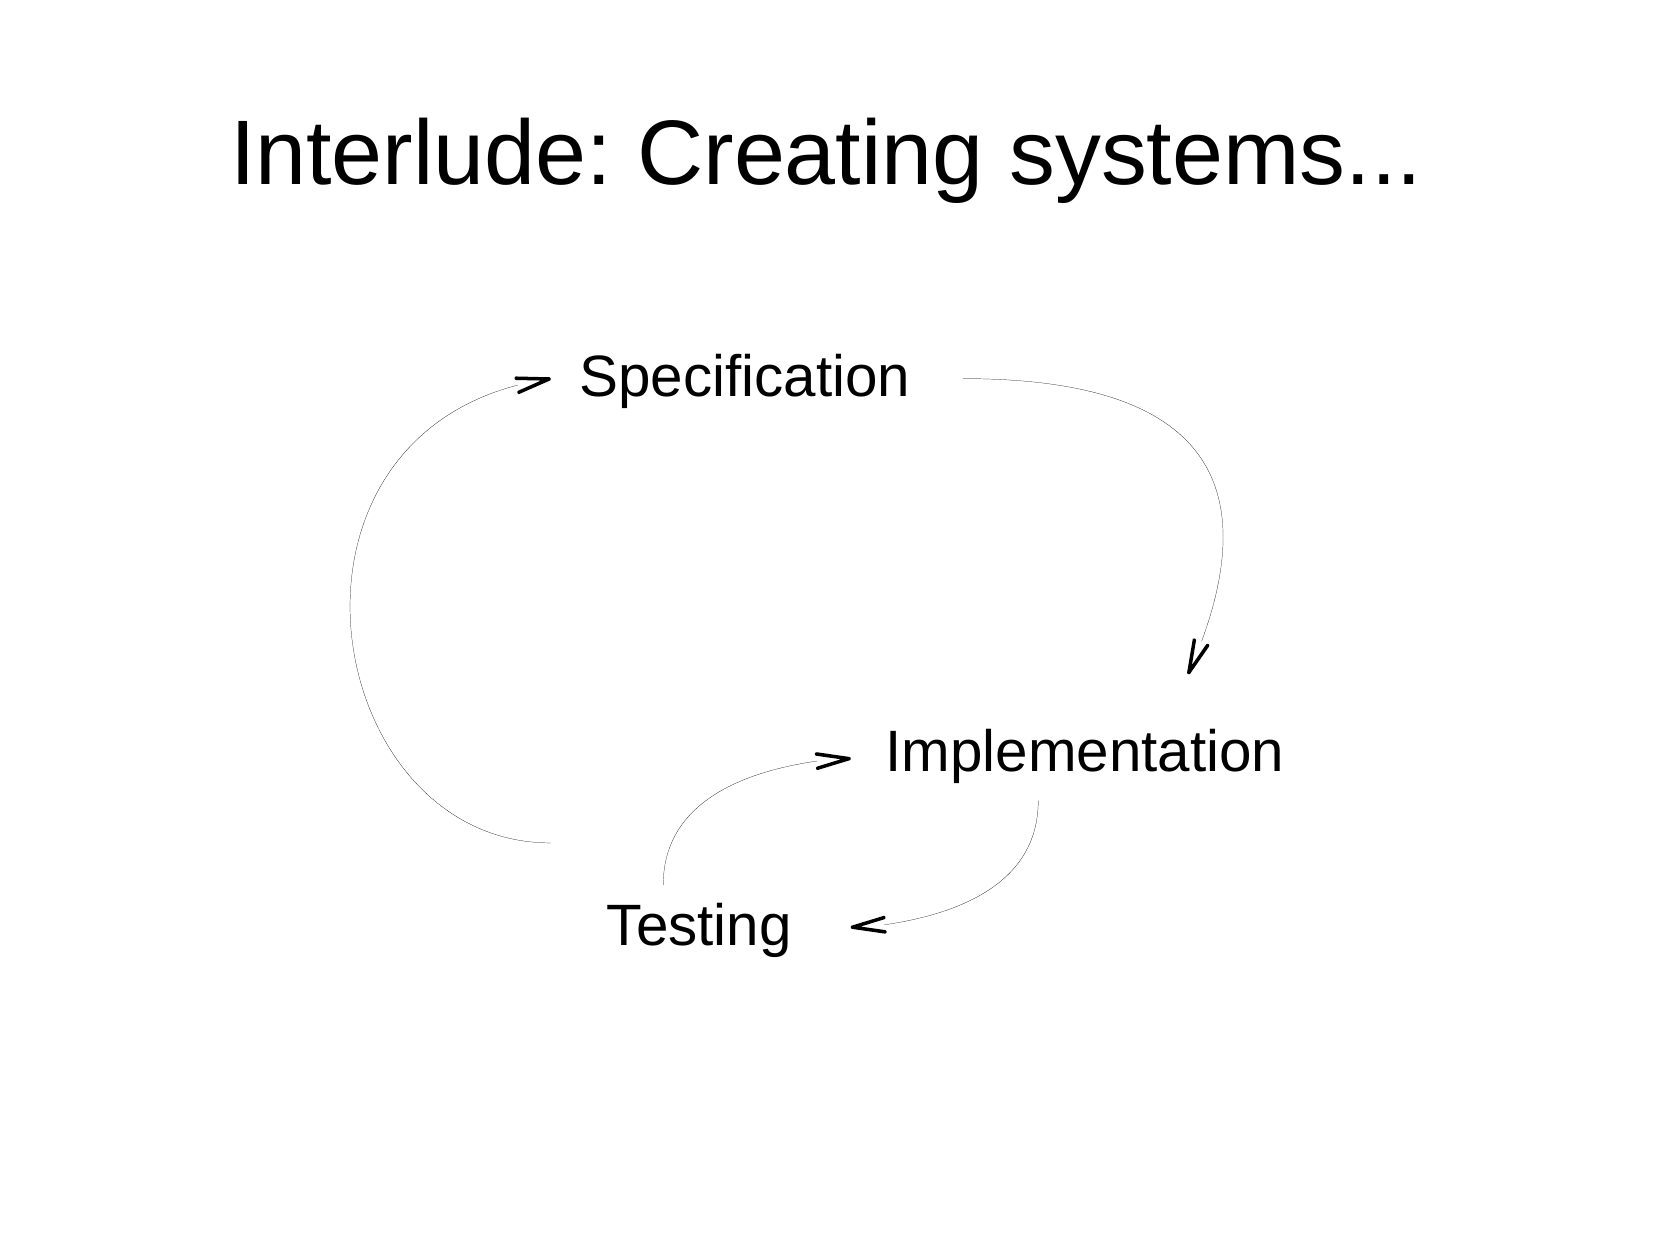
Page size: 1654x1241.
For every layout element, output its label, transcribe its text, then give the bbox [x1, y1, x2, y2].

title Interlude: Creating systems... [82, 49, 1571, 257]
text_box Specification [564, 336, 926, 427]
text_box Testing [592, 885, 814, 976]
text_box Implementation [870, 710, 1301, 801]
